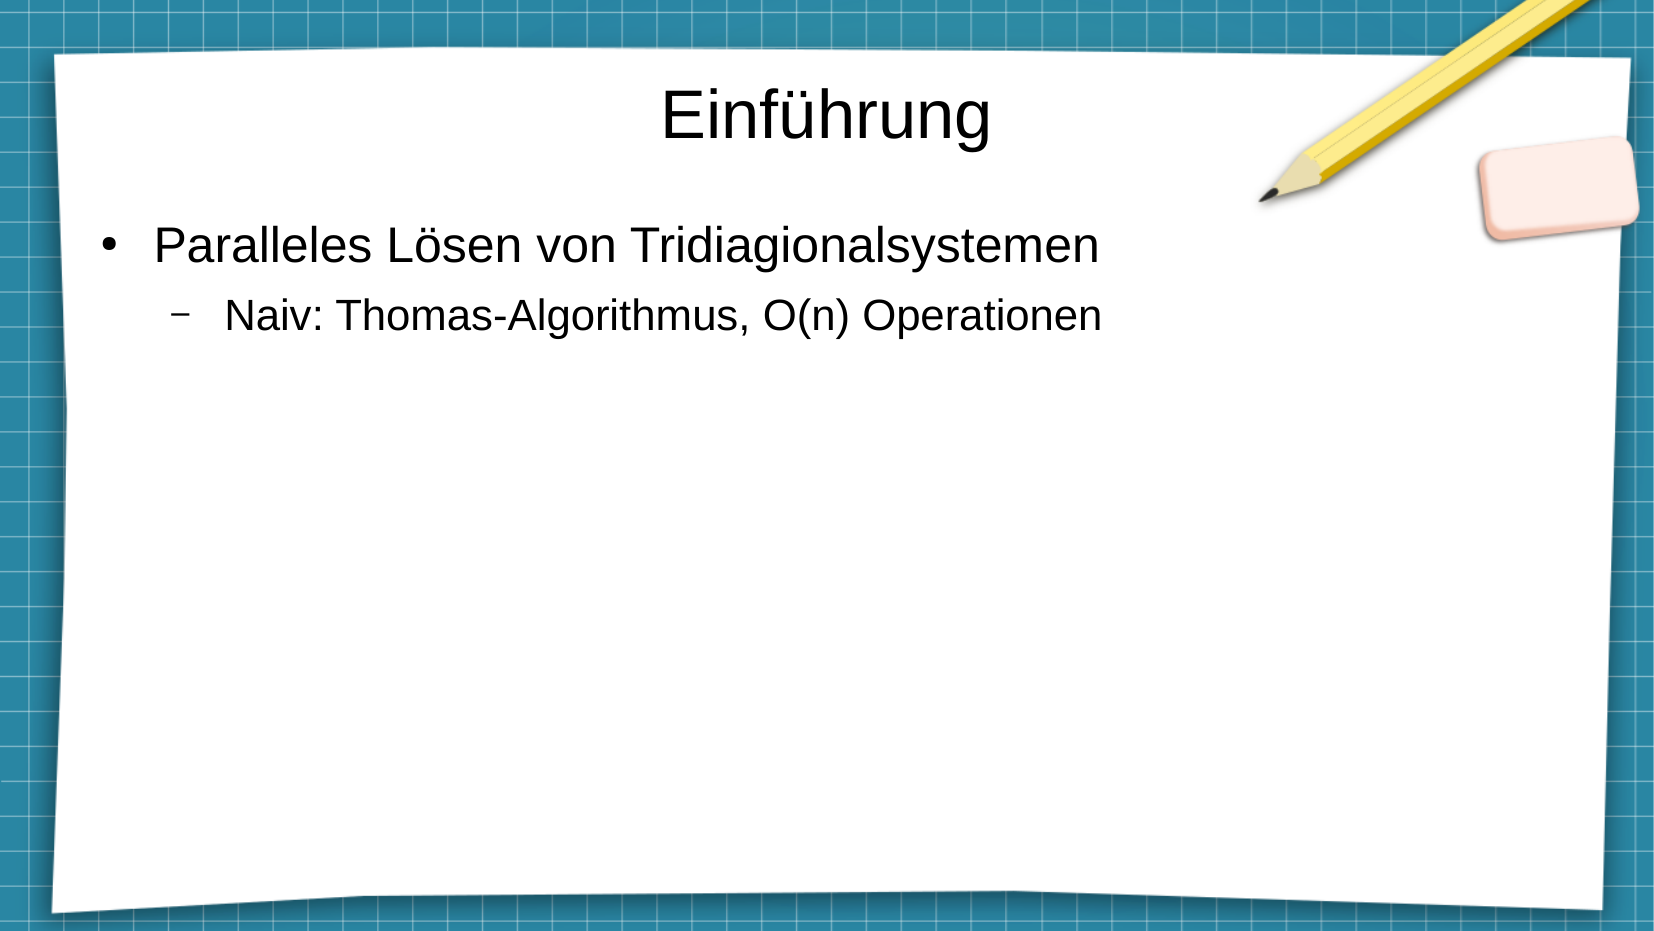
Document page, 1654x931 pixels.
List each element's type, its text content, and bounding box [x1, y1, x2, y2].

title Einführung [82, 37, 1571, 193]
list Paralleles Lösen von Tridiagionalsystemen Naiv: Thomas-Algorithmus, O(n) Operationen [82, 217, 1571, 758]
picture [0, 0, 1654, 931]
